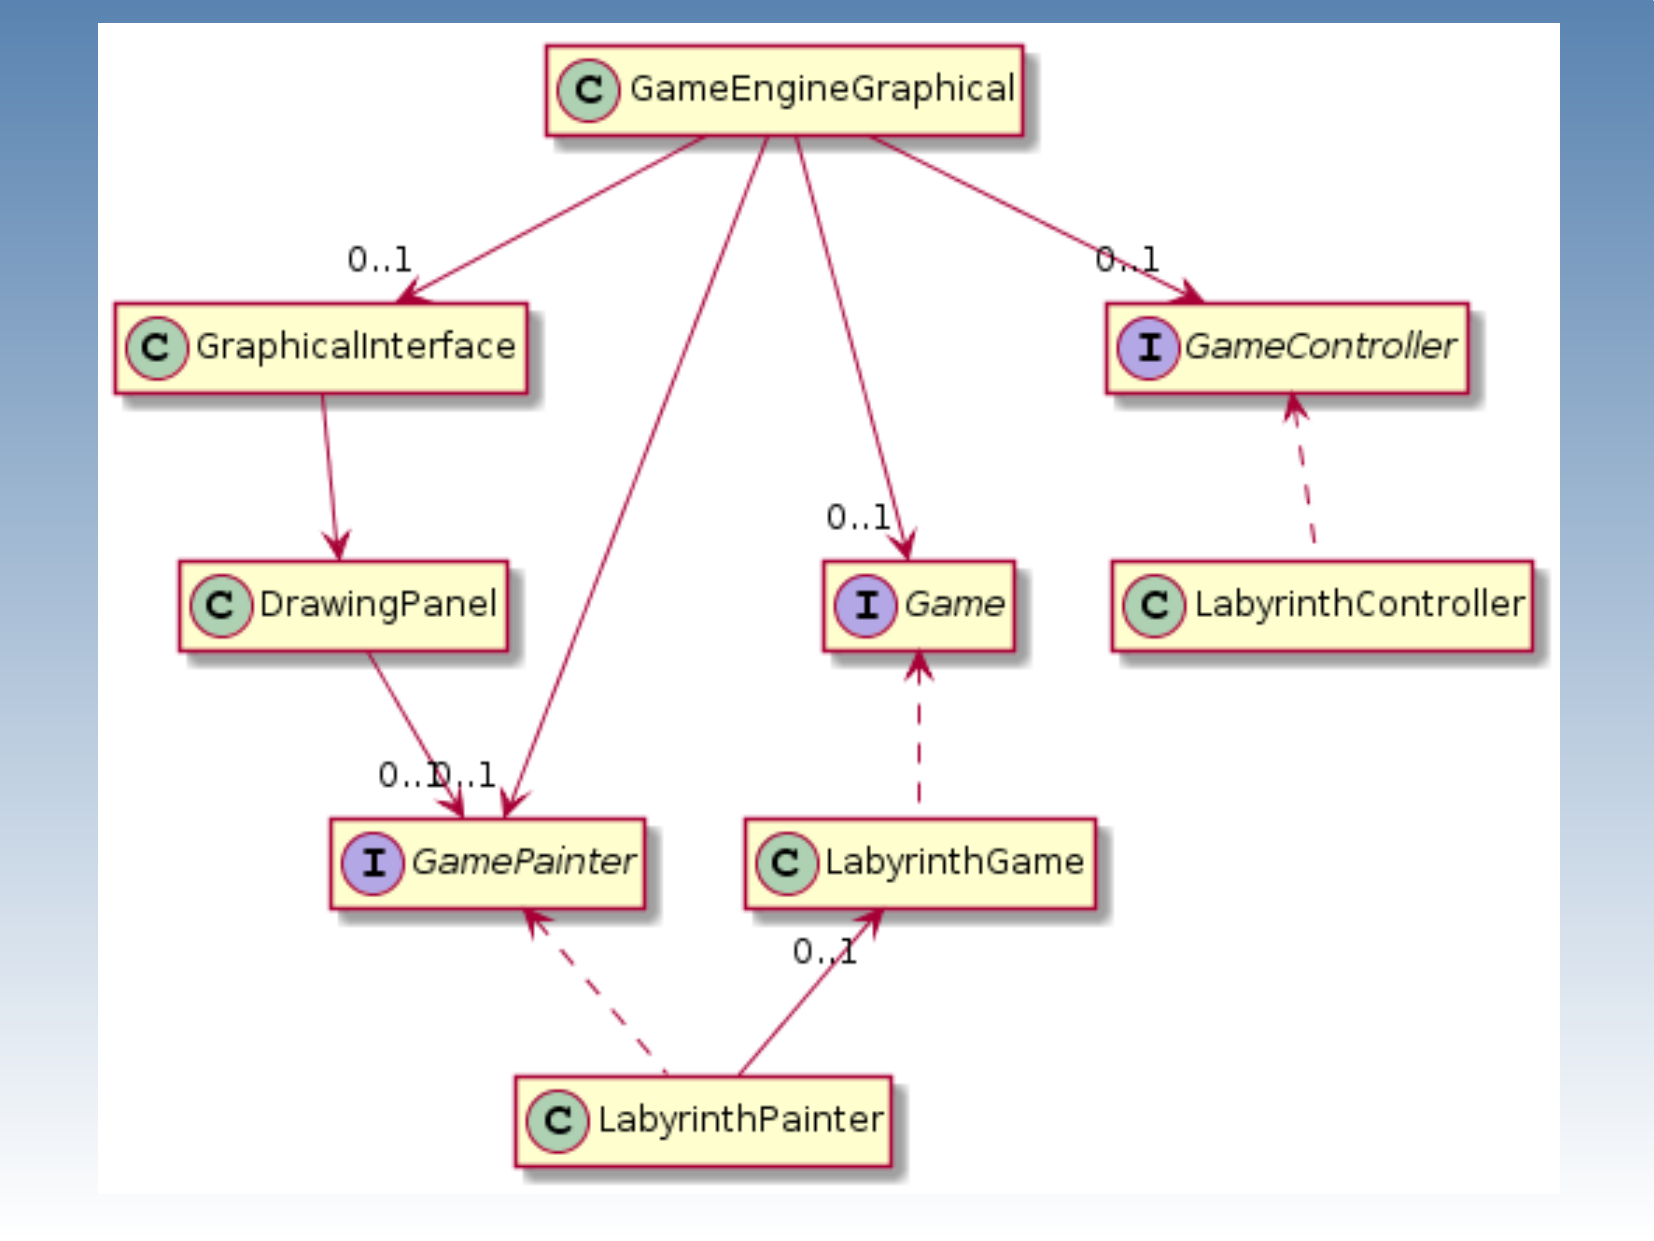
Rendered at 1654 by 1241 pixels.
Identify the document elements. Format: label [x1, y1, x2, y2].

picture [98, 23, 1560, 1194]
